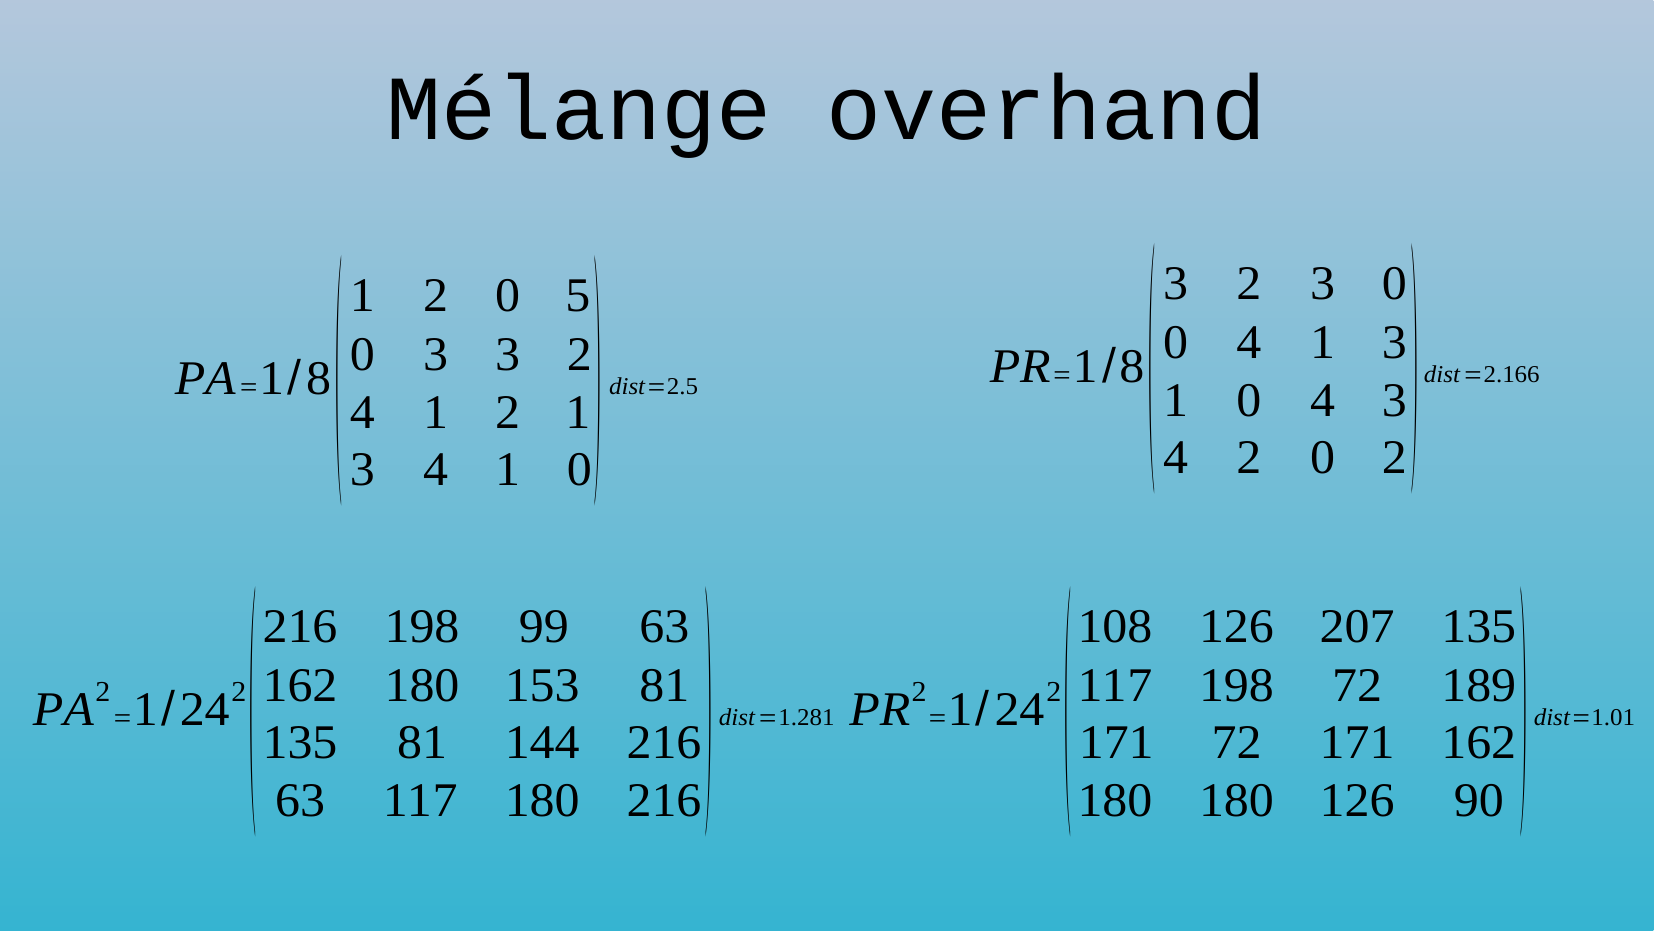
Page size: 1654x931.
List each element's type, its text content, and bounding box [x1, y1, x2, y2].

chart [980, 240, 1547, 497]
chart [23, 583, 1642, 839]
list [82, 217, 1571, 583]
chart [165, 252, 706, 508]
title Mélange overhand [82, 37, 1571, 193]
